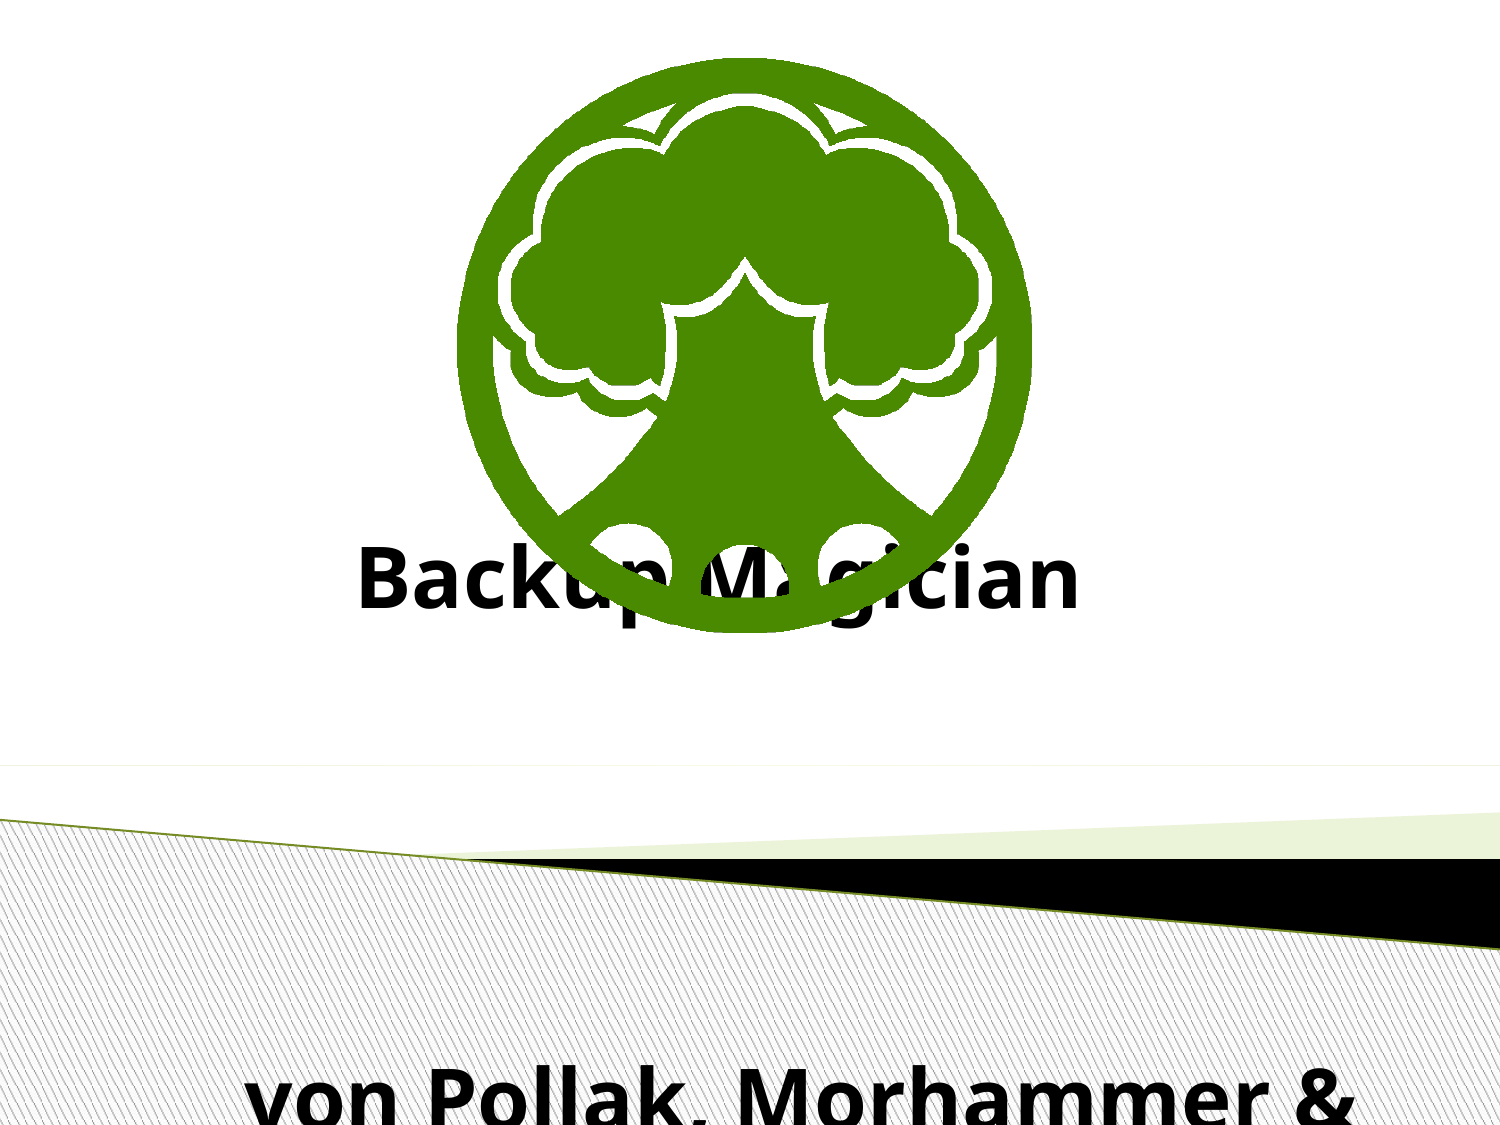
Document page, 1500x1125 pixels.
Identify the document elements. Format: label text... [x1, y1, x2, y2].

title Backup Magician [339, 515, 1182, 816]
picture [457, 58, 1032, 633]
subtitle von Pollak, Morhammer & Rus [229, 1037, 1500, 1125]
picture [0, 821, 1500, 1125]
